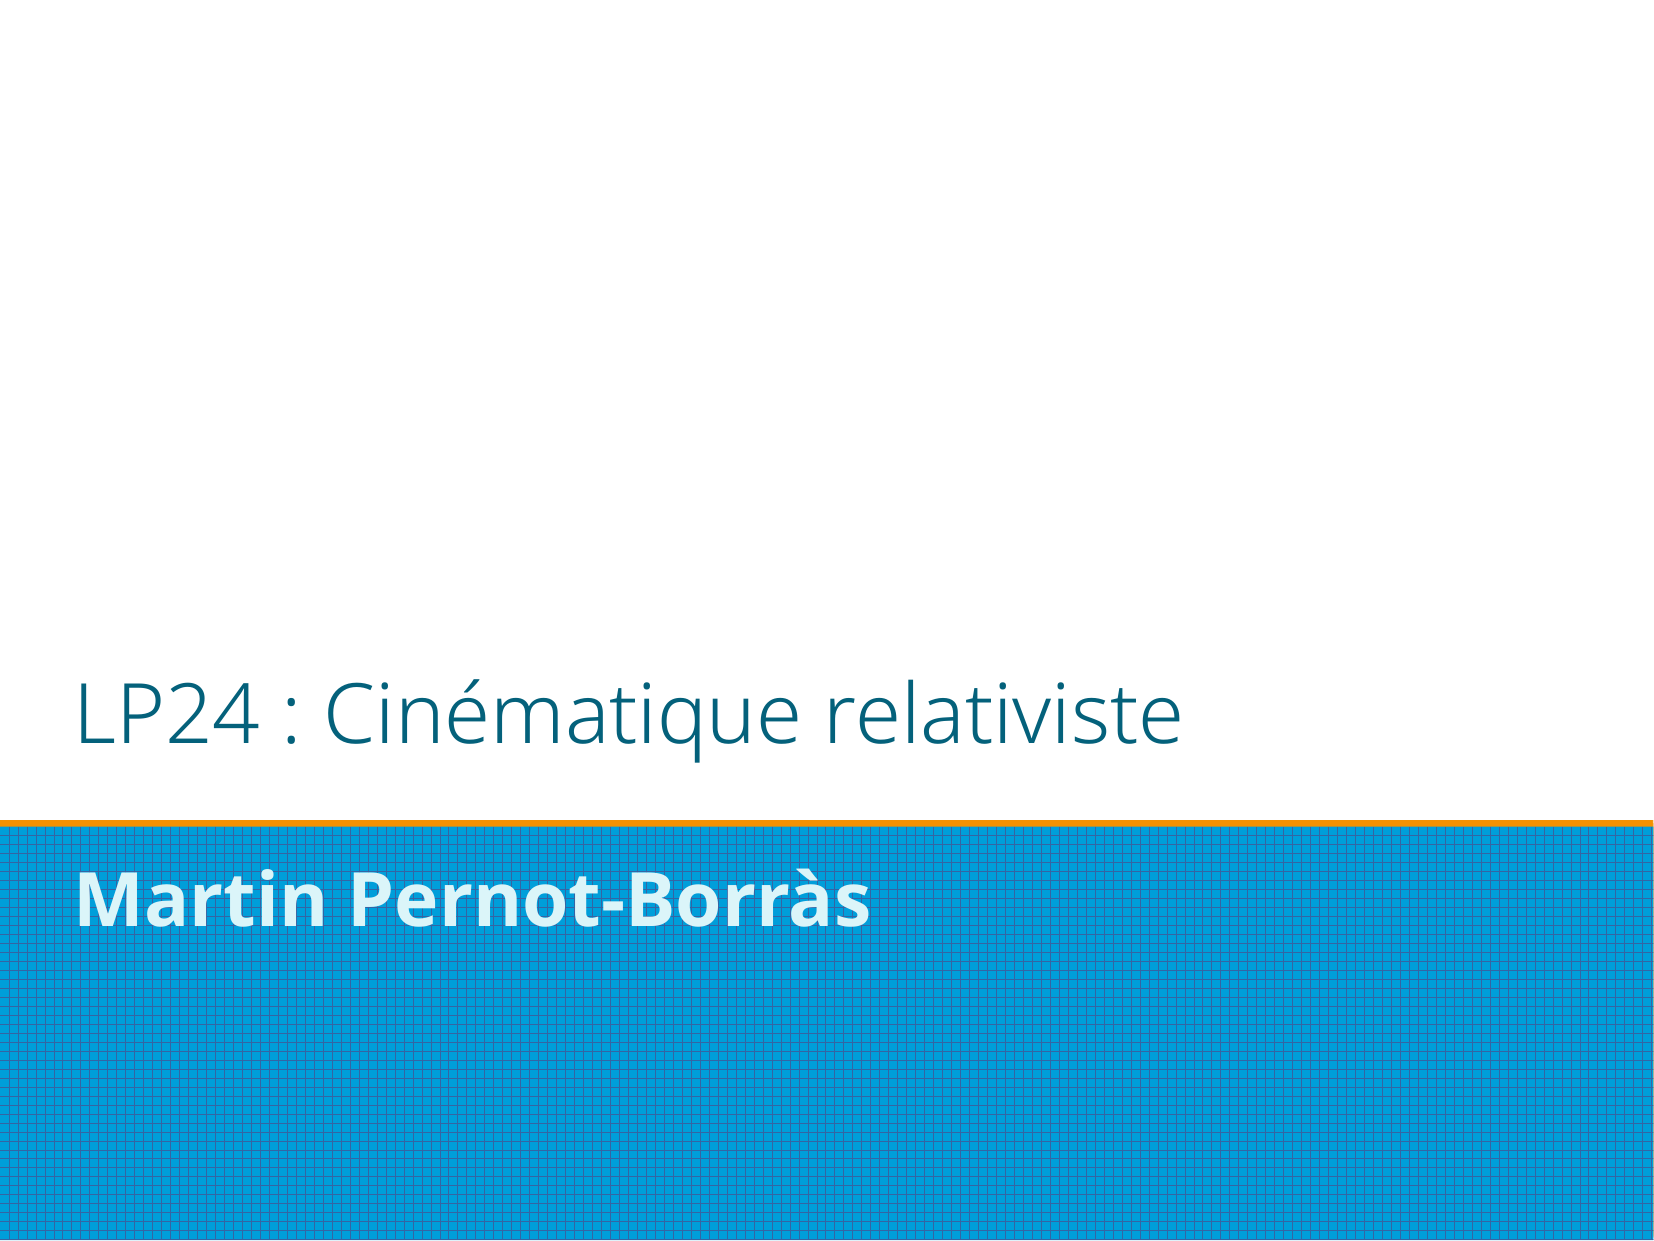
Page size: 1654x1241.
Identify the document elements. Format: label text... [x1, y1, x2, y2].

title LP24 : Cinématique relativiste [73, 59, 1551, 768]
subtitle Martin Pernot-Borràs [73, 846, 1551, 1103]
